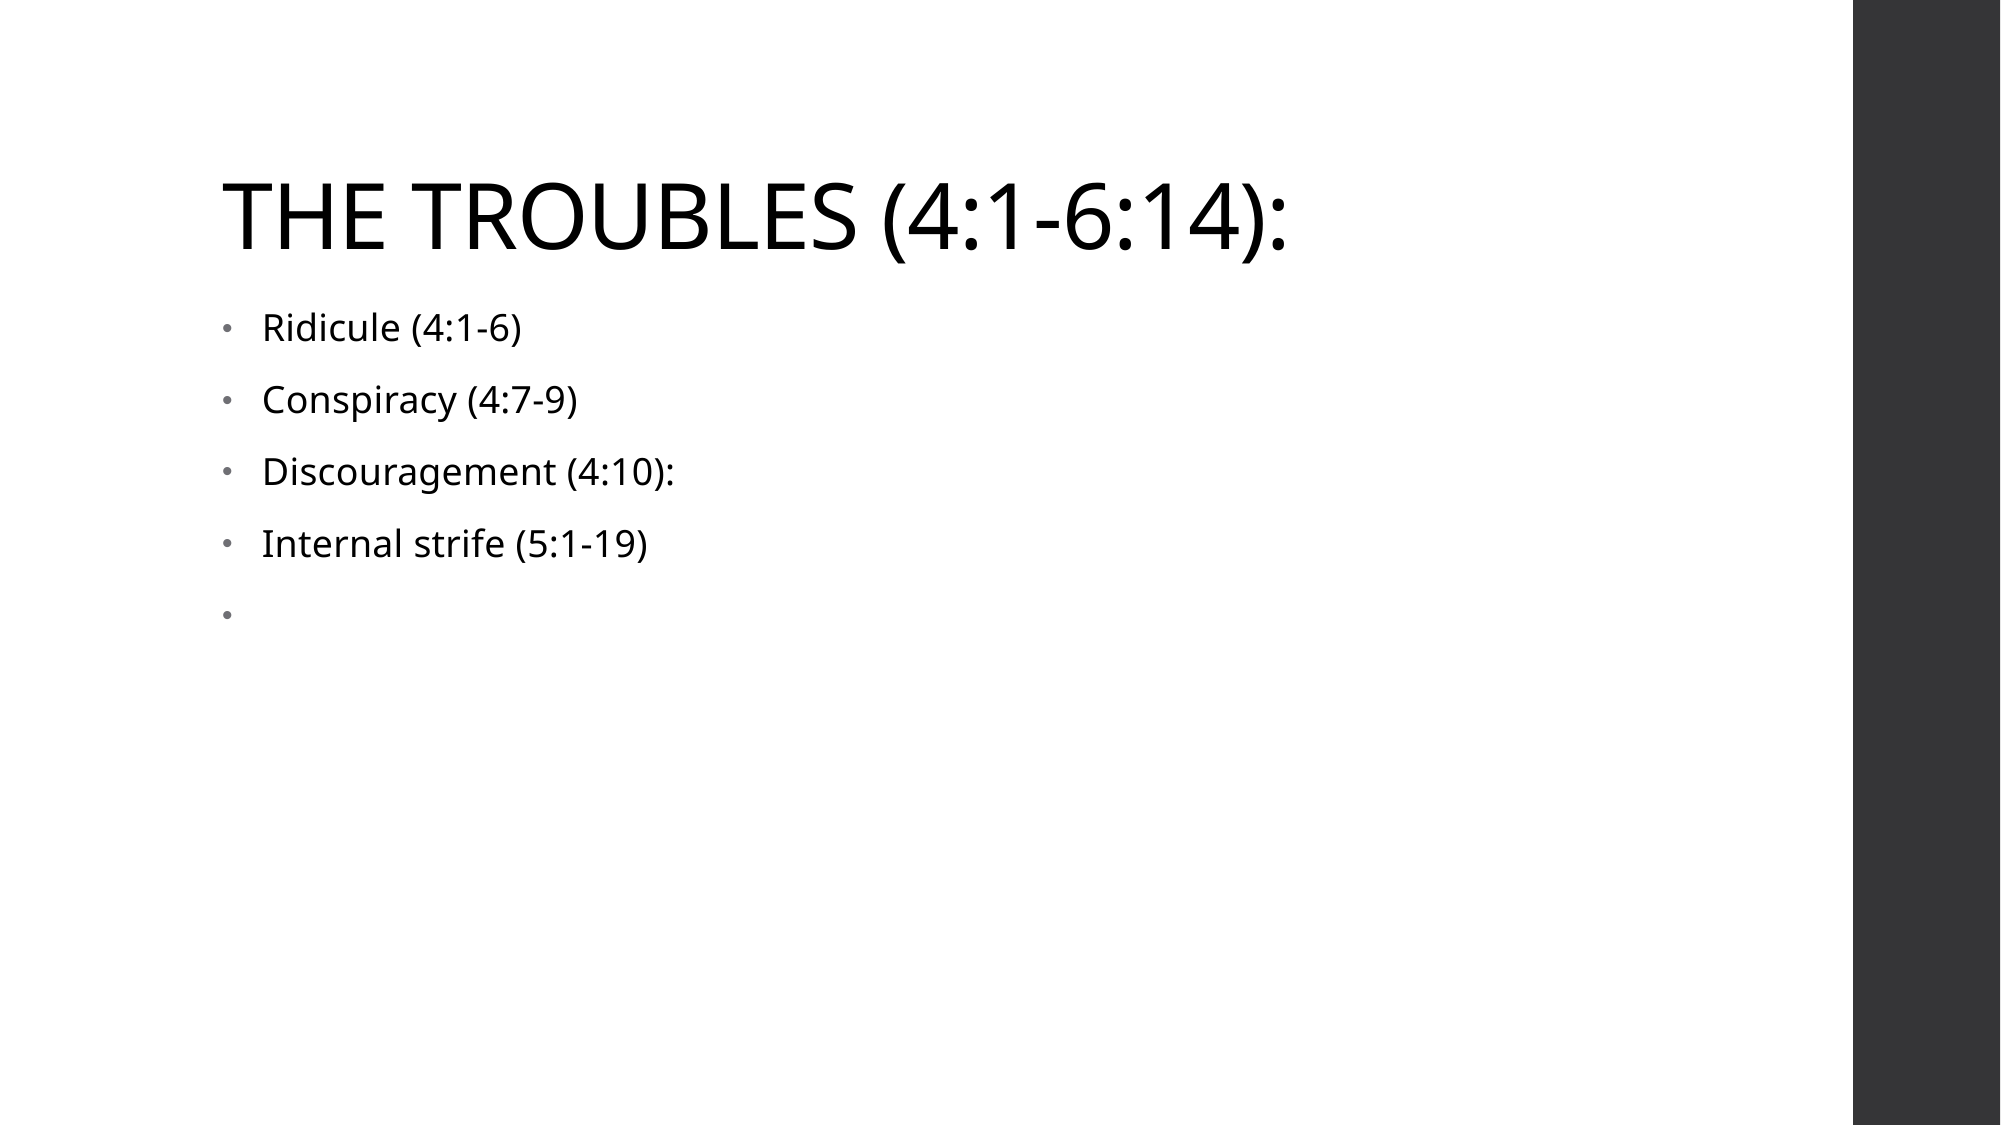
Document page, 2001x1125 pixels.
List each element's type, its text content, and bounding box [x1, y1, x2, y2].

title THE TROUBLES (4:1-6:14): [206, 60, 1797, 278]
list Ridicule (4:1-6) Conspiracy (4:7-9) Discouragement (4:10): Internal strife (5:1-19) [206, 299, 1617, 1014]
